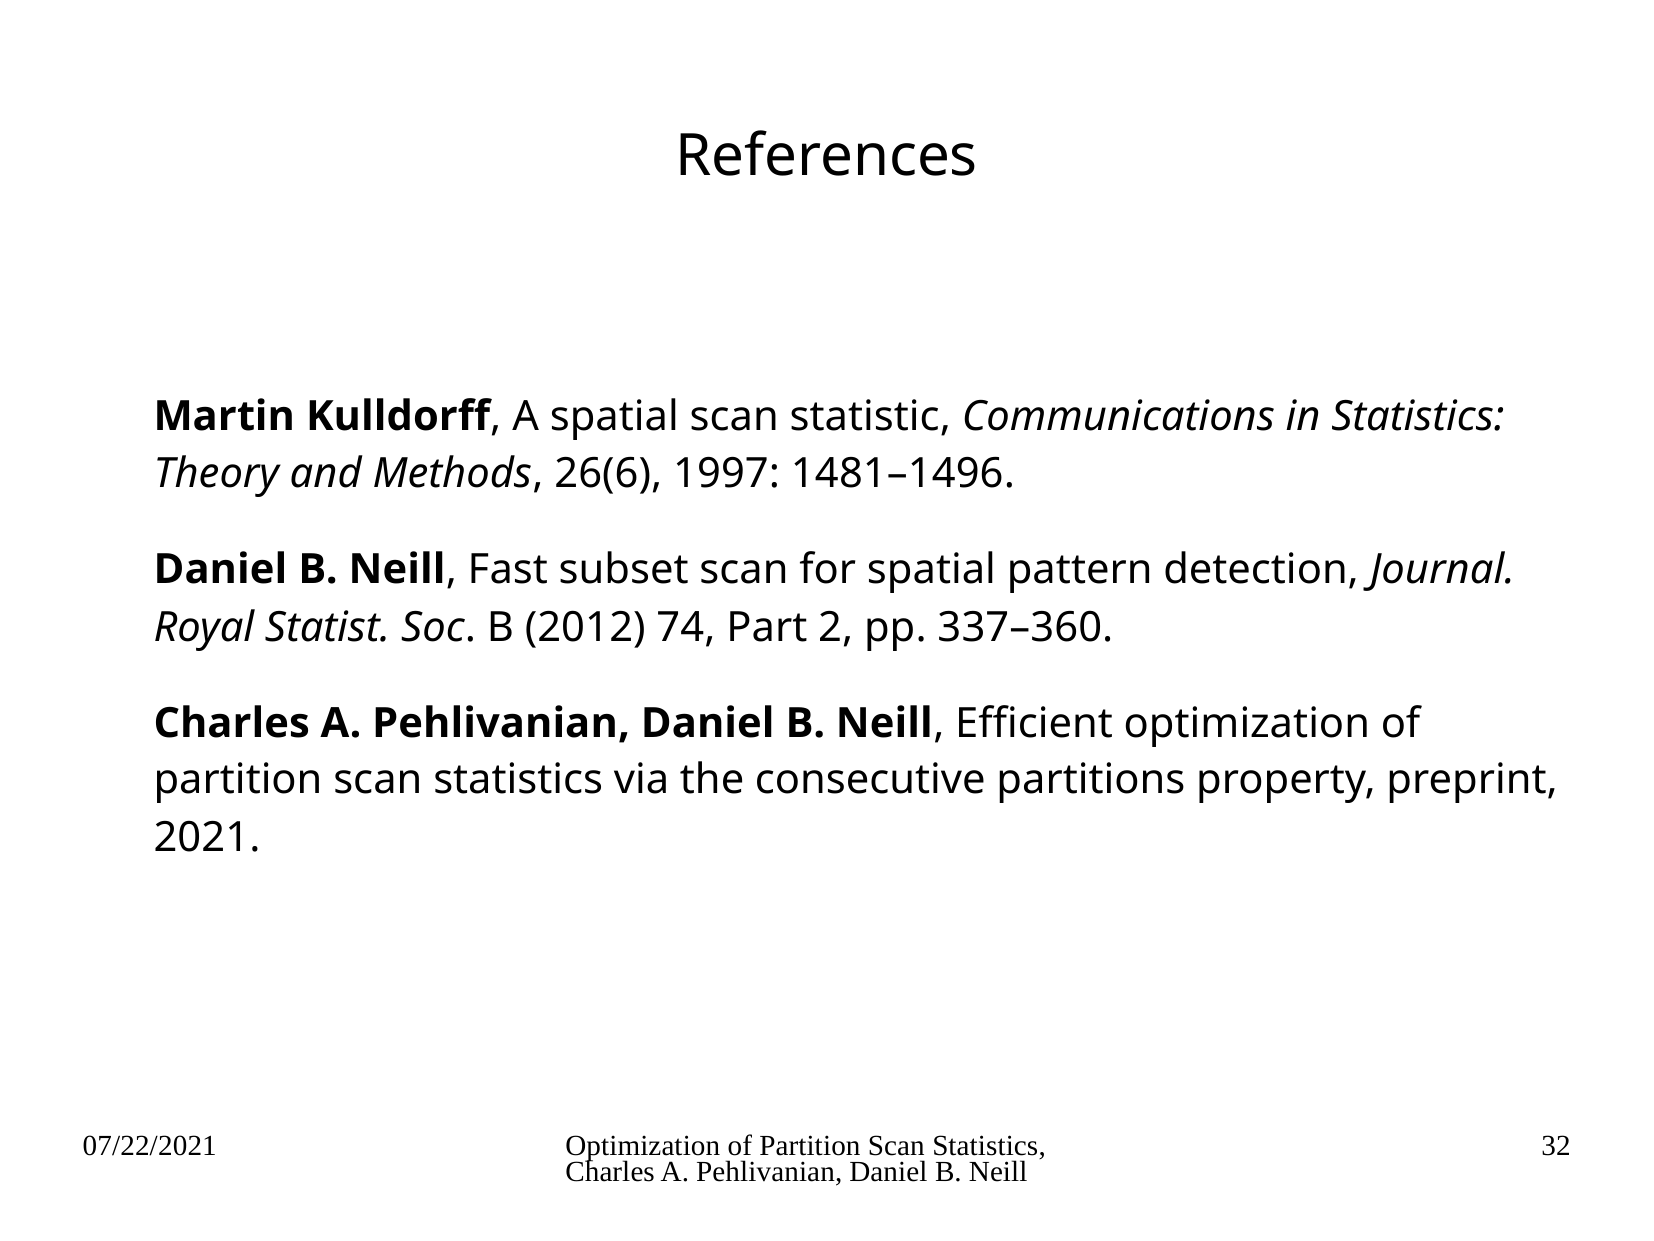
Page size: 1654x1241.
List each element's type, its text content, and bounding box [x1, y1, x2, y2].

list Martin Kulldorff, A spatial scan statistic, Communications in Statistics: Theory and Methods, 26(6), 1997: 1481–1496. Daniel B. Neill, Fast subset scan for spatial pattern detection, Journal. Royal Statist. Soc. B (2012) 74, Part 2, pp. 337–360. Charles A. Pehlivanian, Daniel B. Neill, Efficient optimization of partition scan statistics via the consecutive partitions property, preprint, 2021. [82, 290, 1571, 1010]
title References [82, 49, 1571, 257]
